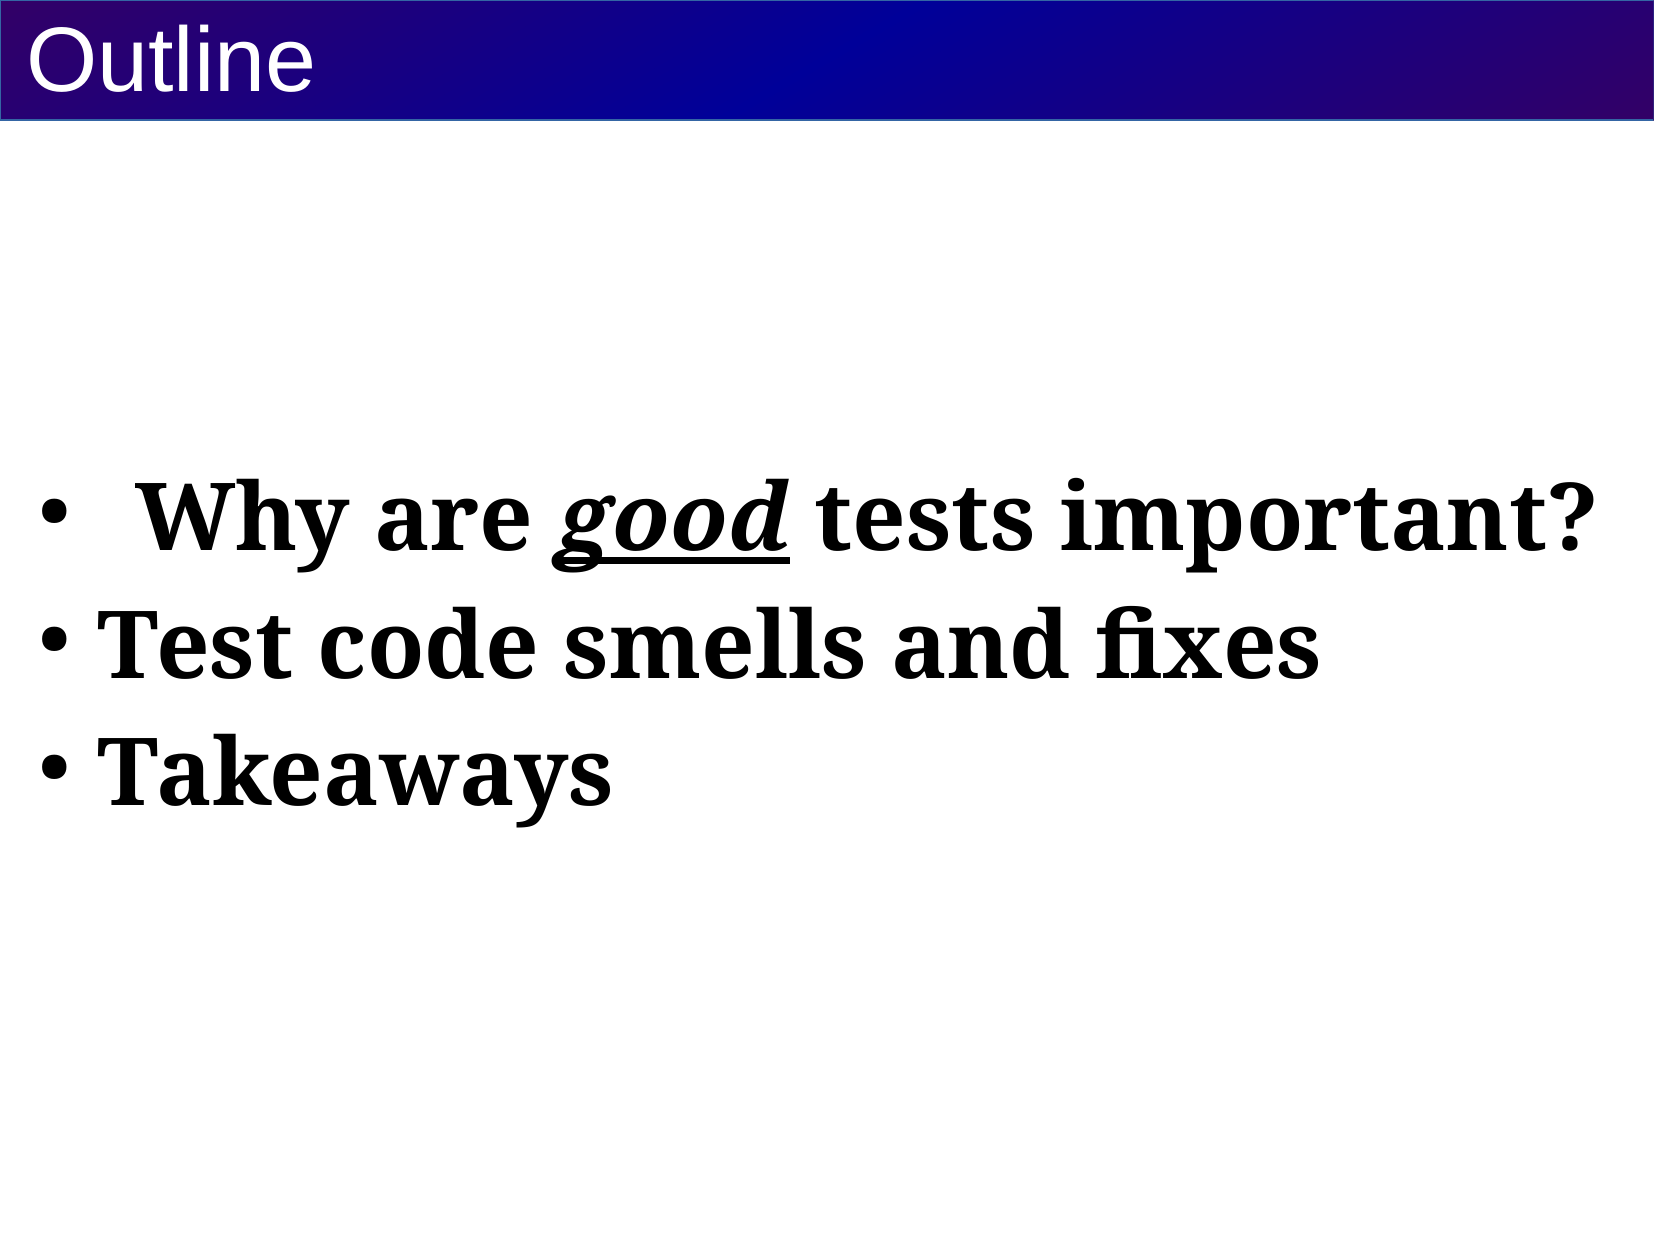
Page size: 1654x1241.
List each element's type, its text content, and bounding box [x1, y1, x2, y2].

subtitle Why are good tests important? Test code smells and fixes Takeaways [37, 450, 1605, 820]
title Outline [0, 0, 1654, 121]
